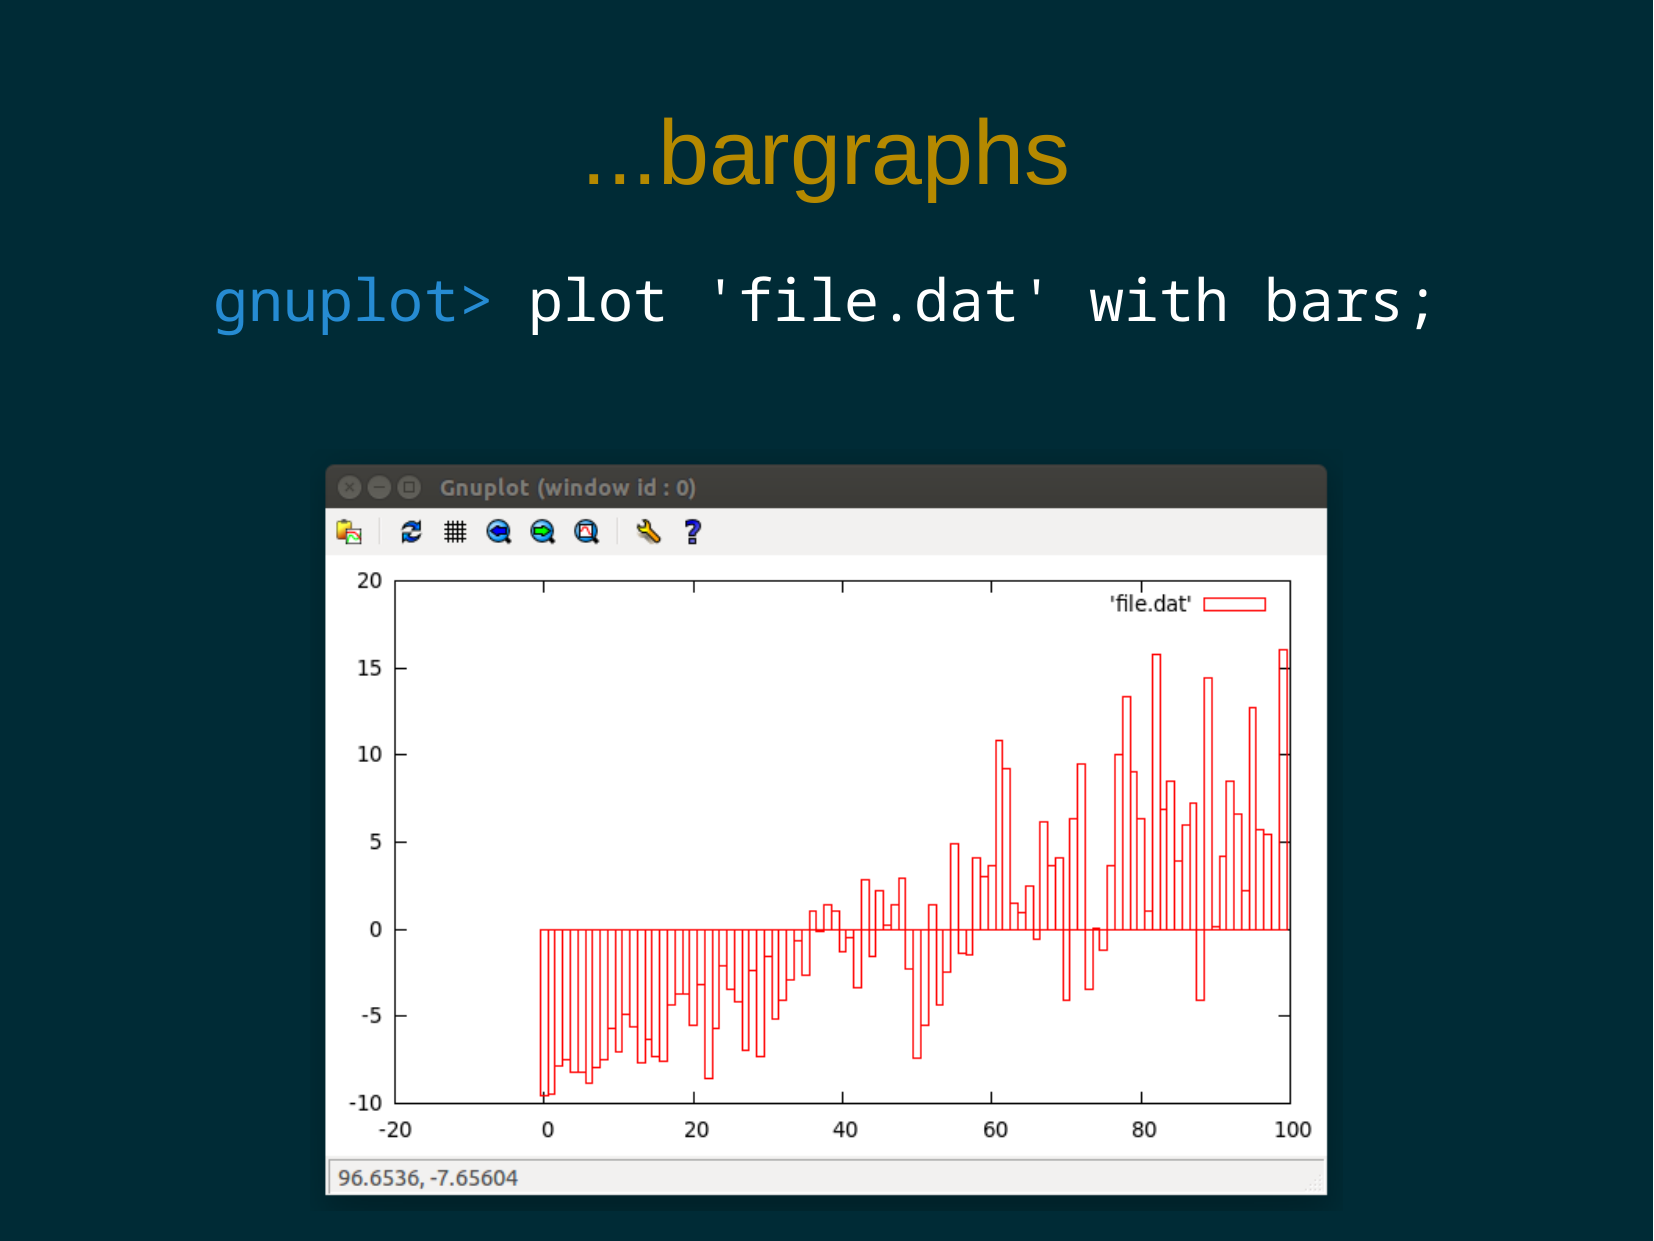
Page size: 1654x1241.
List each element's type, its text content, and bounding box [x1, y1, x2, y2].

title ...bargraphs [82, 49, 1571, 257]
picture [313, 458, 1342, 1210]
text_box gnuplot> plot 'file.dat' with bars; [199, 252, 1454, 341]
